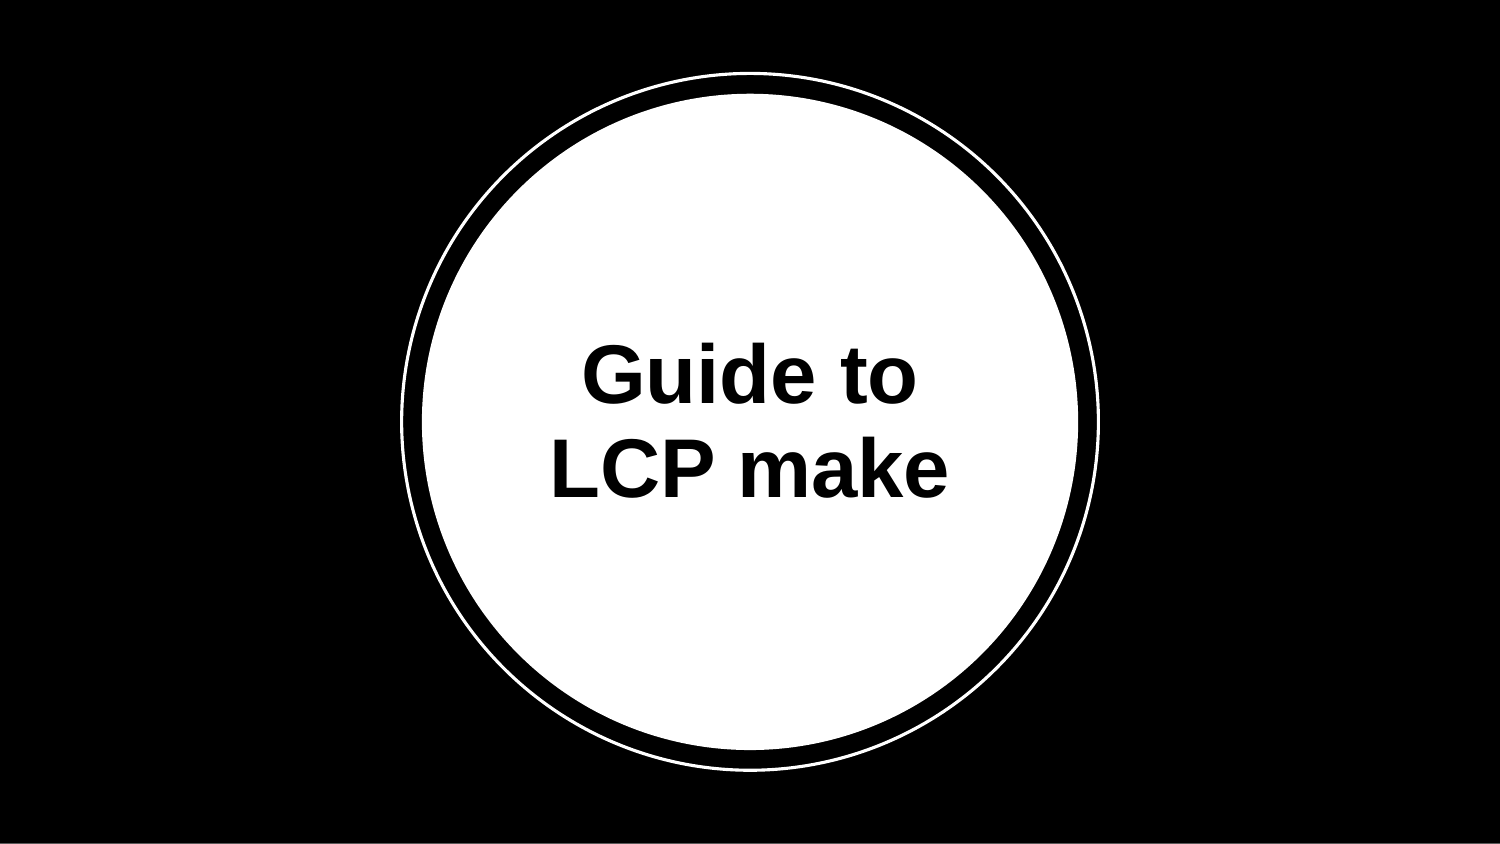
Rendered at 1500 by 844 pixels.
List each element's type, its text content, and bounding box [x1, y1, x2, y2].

title Guide to LCP make [495, 272, 1005, 572]
